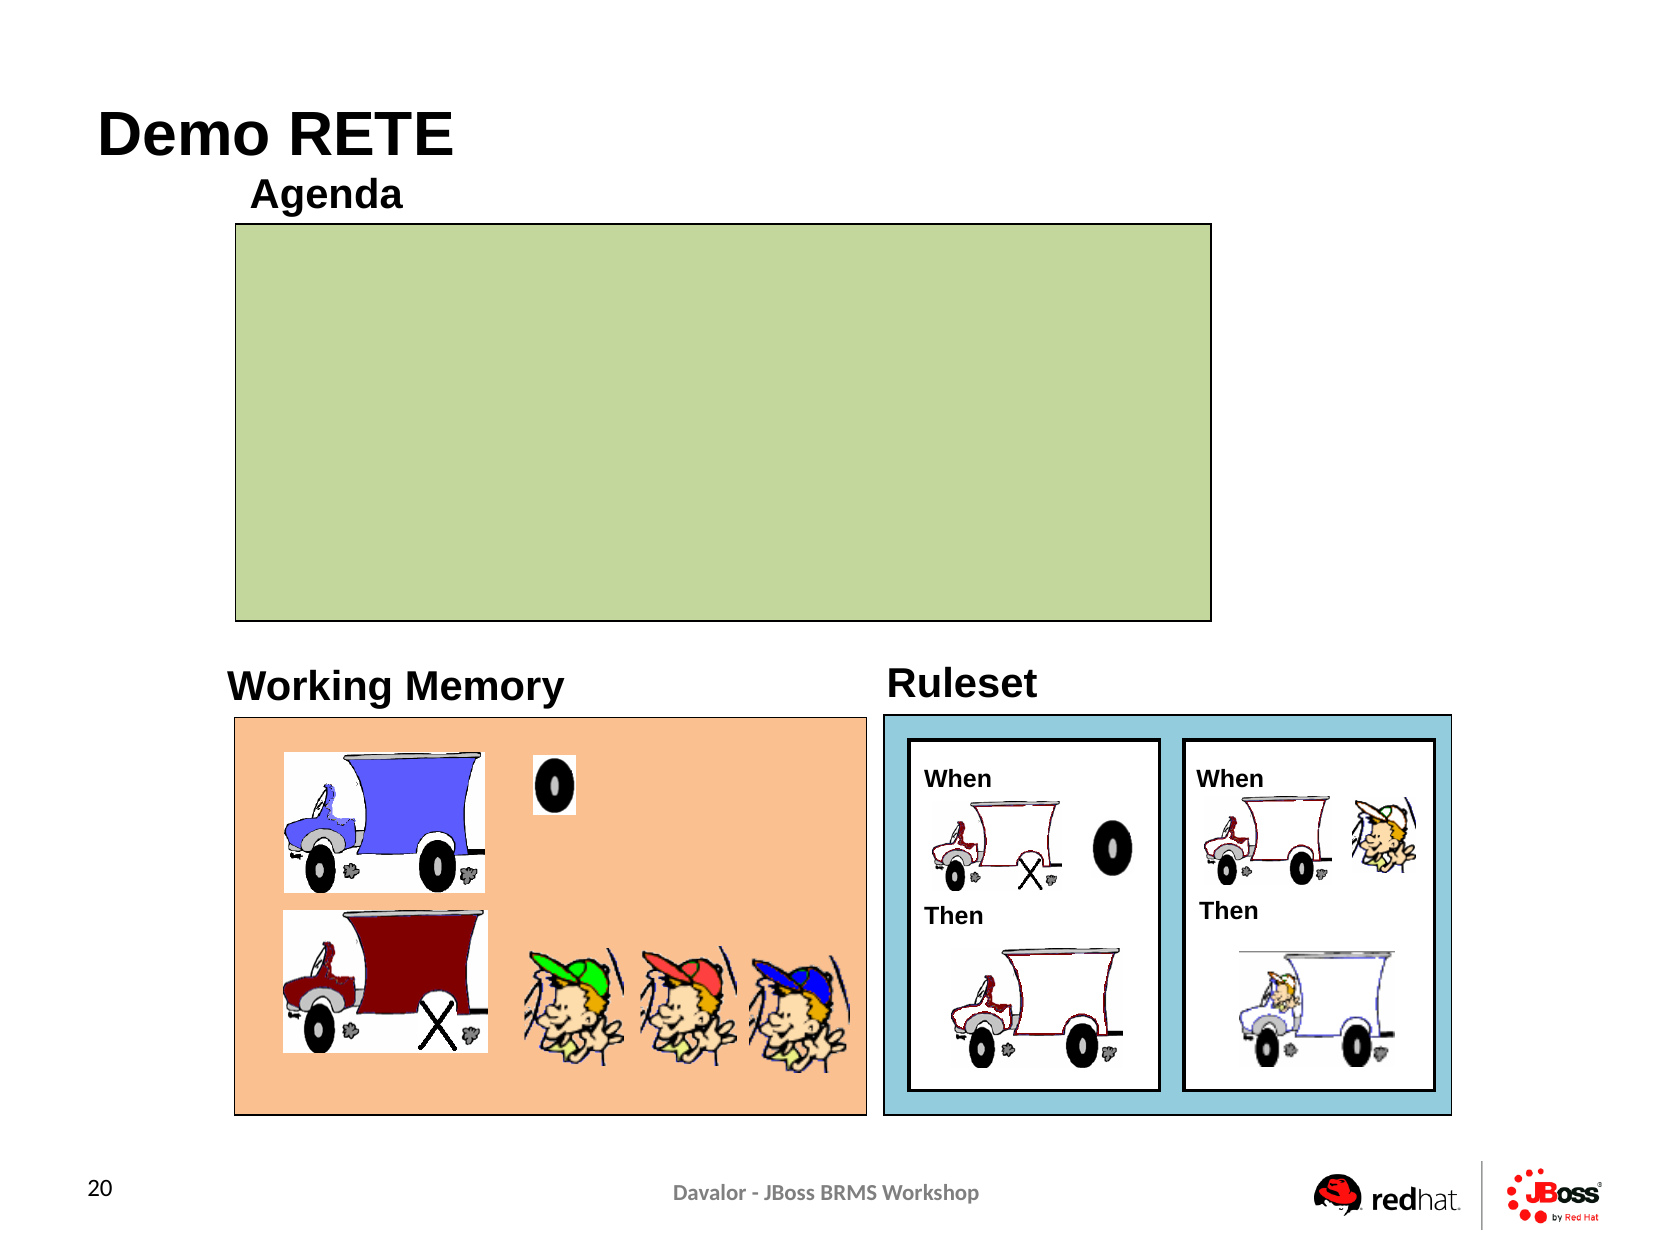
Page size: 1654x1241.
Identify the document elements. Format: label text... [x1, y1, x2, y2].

text_box [884, 715, 1452, 1115]
picture [533, 755, 576, 815]
text_box [235, 717, 866, 1115]
picture [639, 946, 737, 1066]
picture [523, 948, 624, 1066]
text_box Then [909, 895, 1047, 941]
picture [932, 801, 1062, 891]
picture [1091, 817, 1134, 878]
picture [951, 948, 1123, 1068]
text_box Then [1184, 890, 1322, 936]
picture [284, 752, 485, 893]
picture [1239, 951, 1395, 1067]
picture [1314, 1161, 1602, 1230]
picture [1204, 796, 1332, 885]
text_box Working Memory [212, 655, 694, 721]
title Demo RETE [82, 95, 1571, 226]
text_box When [909, 757, 1047, 803]
picture [749, 954, 850, 1073]
picture [1352, 797, 1416, 873]
text_box Agenda [234, 163, 464, 229]
text_box When [1181, 757, 1319, 803]
text_box [235, 224, 1211, 621]
picture [283, 910, 488, 1053]
text_box Ruleset [871, 652, 1260, 718]
